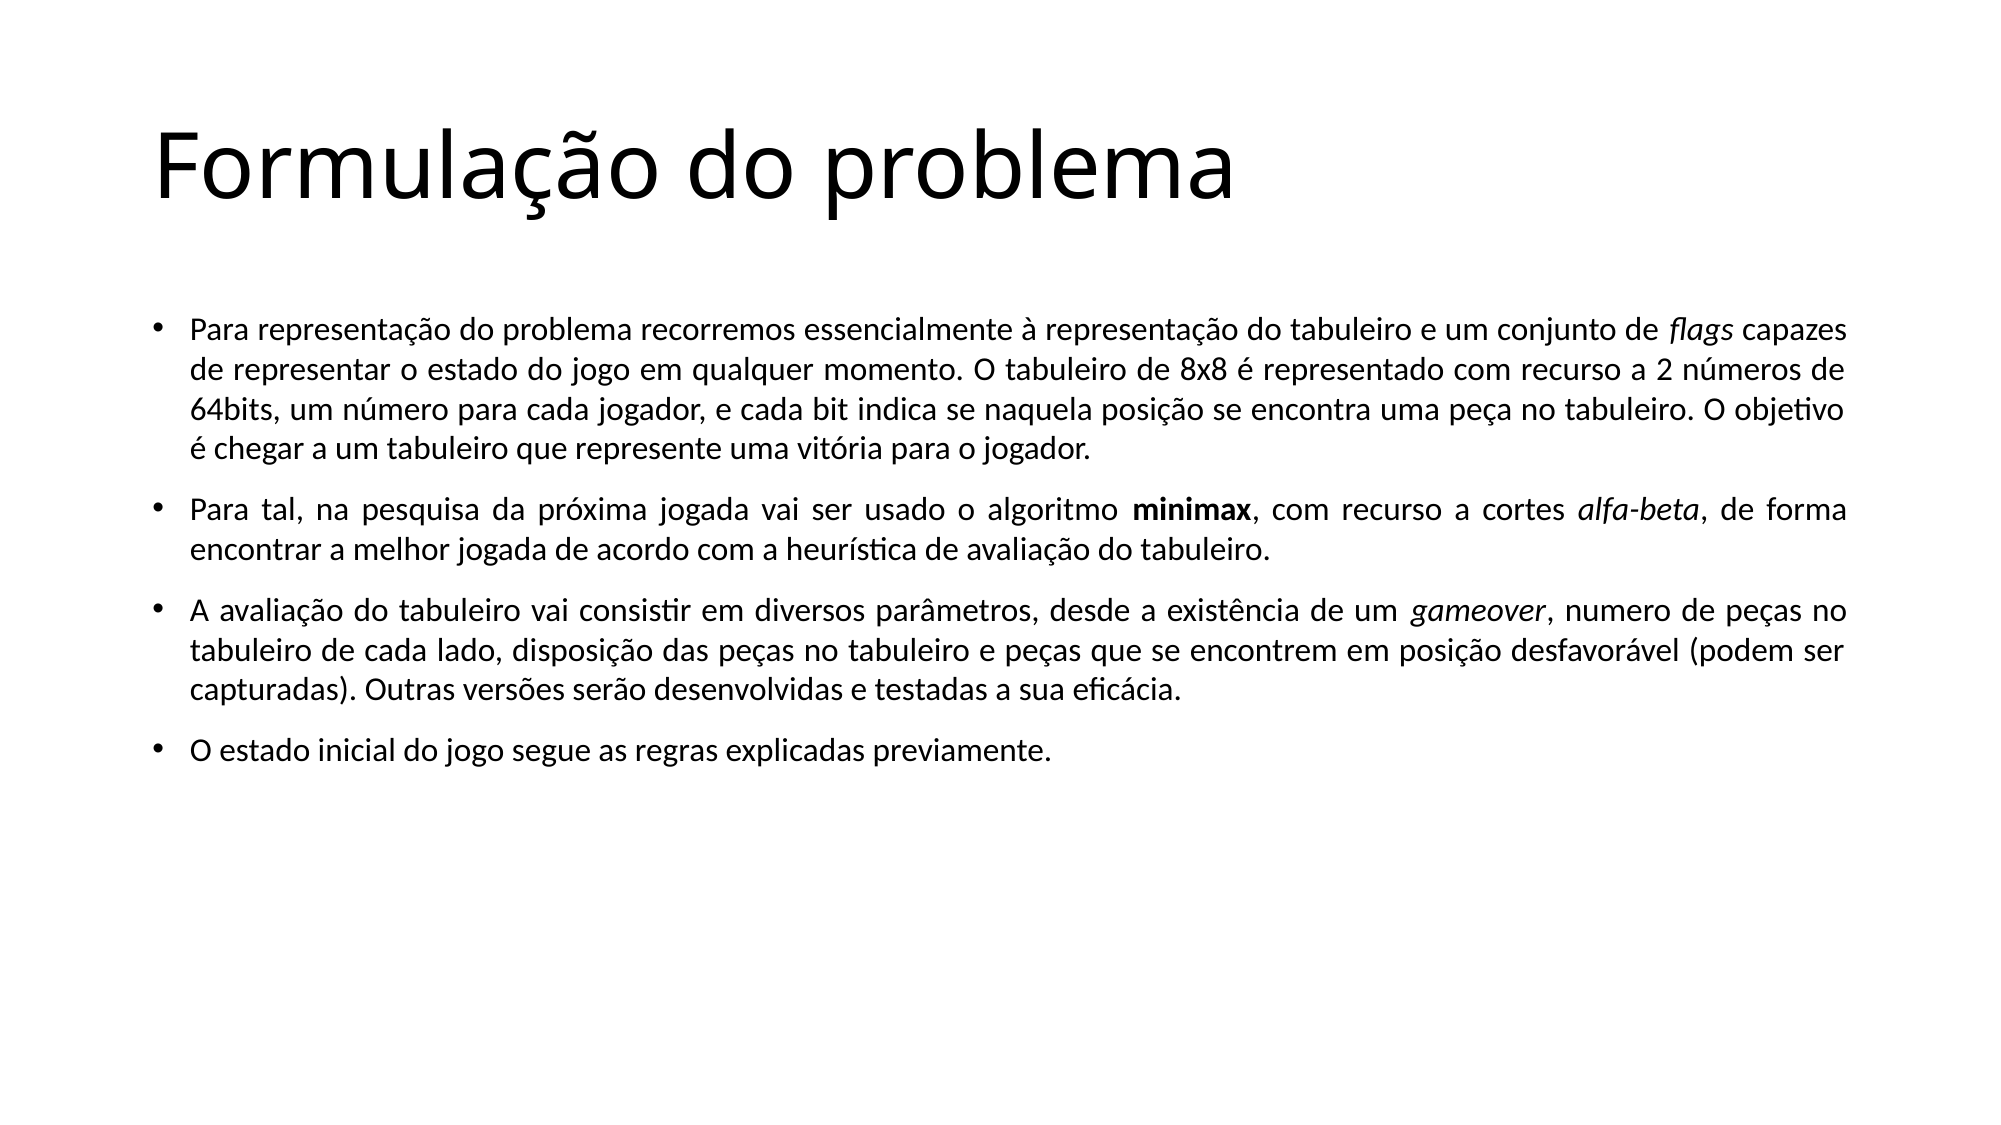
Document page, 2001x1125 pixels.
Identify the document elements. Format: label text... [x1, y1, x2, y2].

list Para representação do problema recorremos essencialmente à representação do tabuleiro e um conjunto de flags capazes de representar o estado do jogo em qualquer momento. O tabuleiro de 8x8 é representado com recurso a 2 números de 64bits, um número para cada jogador, e cada bit indica se naquela posição se encontra uma peça no tabuleiro. O objetivo é chegar a um tabuleiro que represente uma vitória para o jogador. Para tal, na pesquisa da próxima jogada vai ser usado o algoritmo minimax, com recurso a cortes alfa-beta, de forma encontrar a melhor jogada de acordo com a heurística de avaliação do tabuleiro. A avaliação do tabuleiro vai consistir em diversos parâmetros, desde a existência de um gameover, numero de peças no tabuleiro de cada lado, disposição das peças no tabuleiro e peças que se encontrem em posição desfavorável (podem ser capturadas). Outras versões serão desenvolvidas e testadas a sua eficácia. O estado inicial do jogo segue as regras explicadas previamente. [137, 299, 1863, 1014]
title Formulação do problema [137, 59, 1863, 278]
